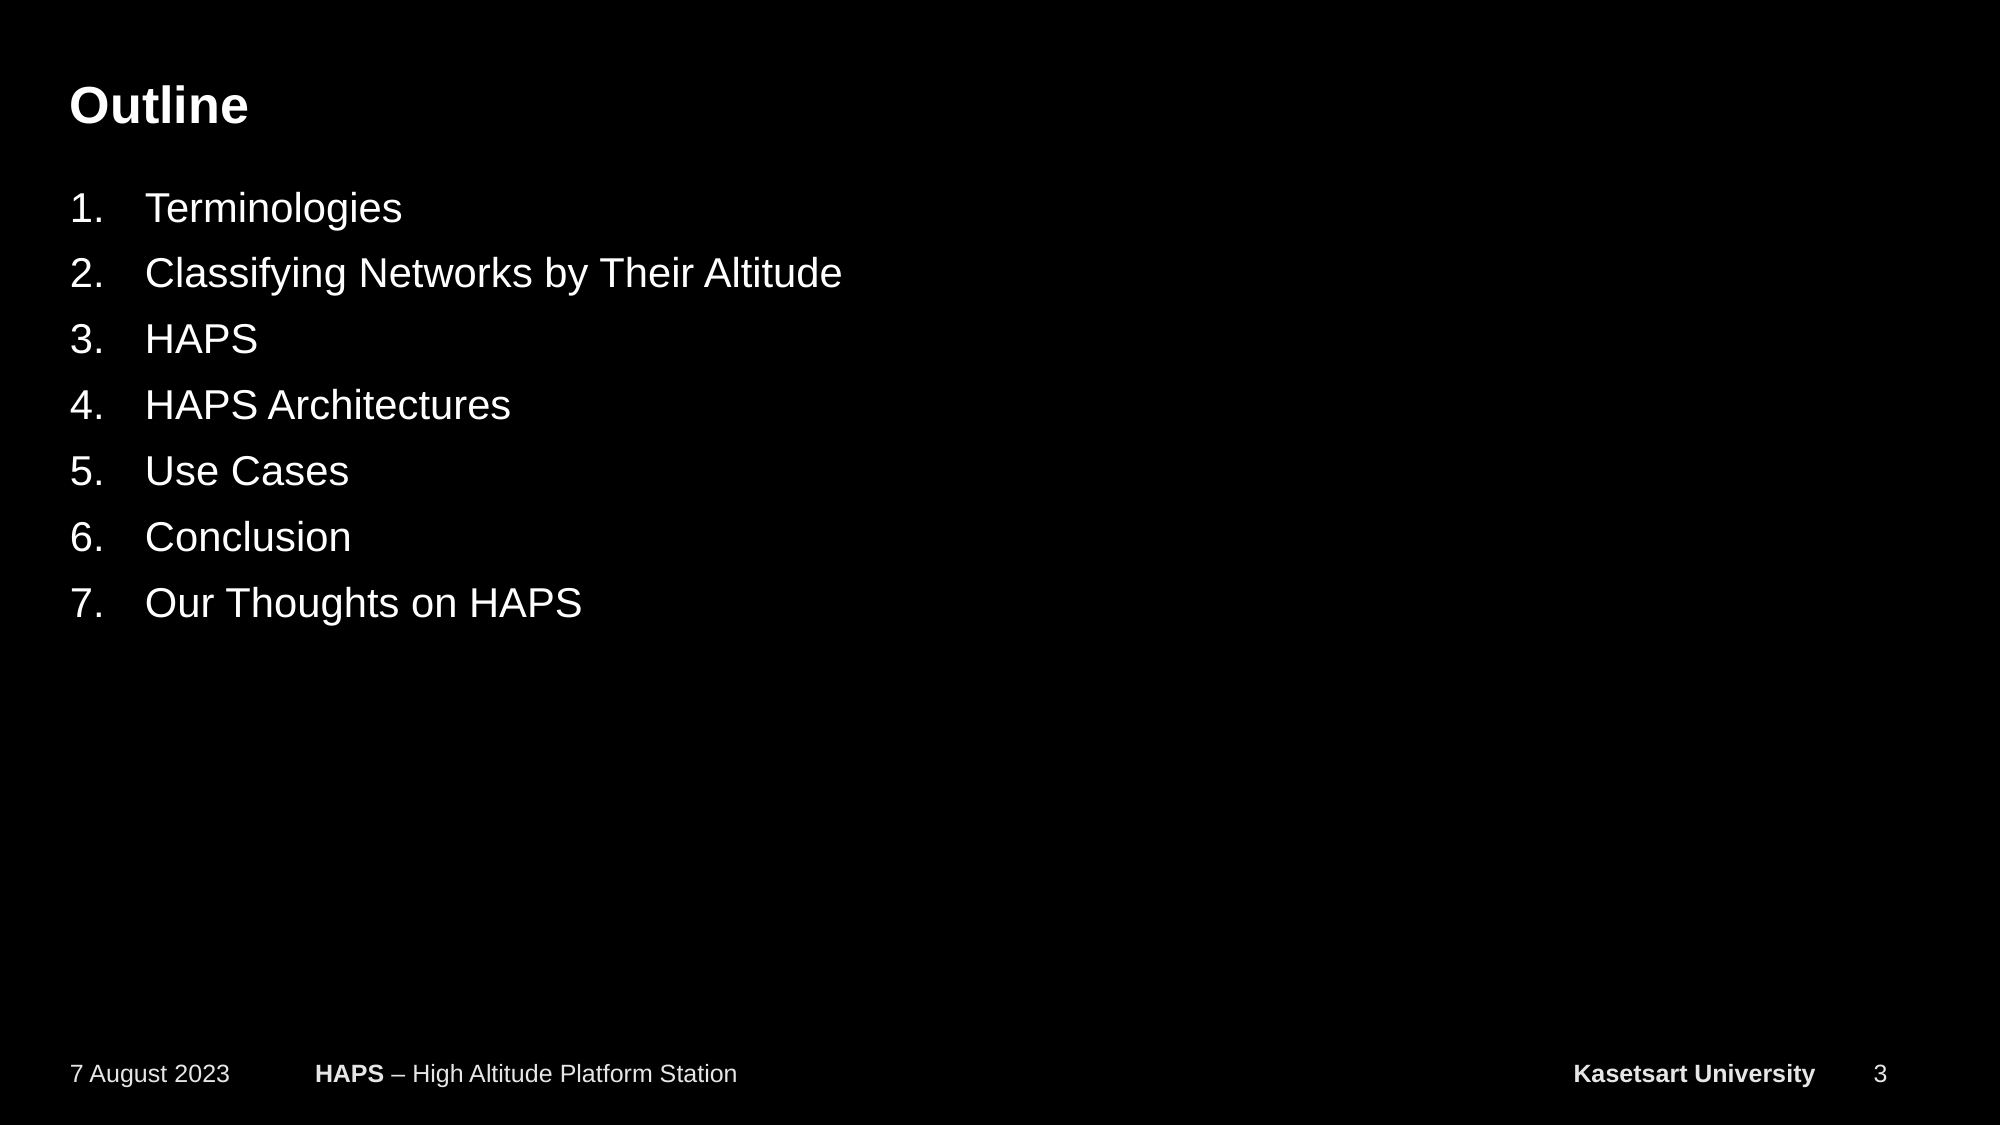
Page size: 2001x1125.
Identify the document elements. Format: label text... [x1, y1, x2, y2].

text_box 7 August 2023 [55, 1042, 248, 1103]
list Terminologies Classifying Networks by Their Altitude HAPS HAPS Architectures Use Cases Conclusion Our Thoughts on HAPS [55, 178, 1945, 799]
title Outline [55, 59, 1945, 155]
text_box HAPS – High Altitude Platform Station Kasetsart University [272, 1042, 1858, 1103]
text_box [1858, 1042, 1945, 1103]
